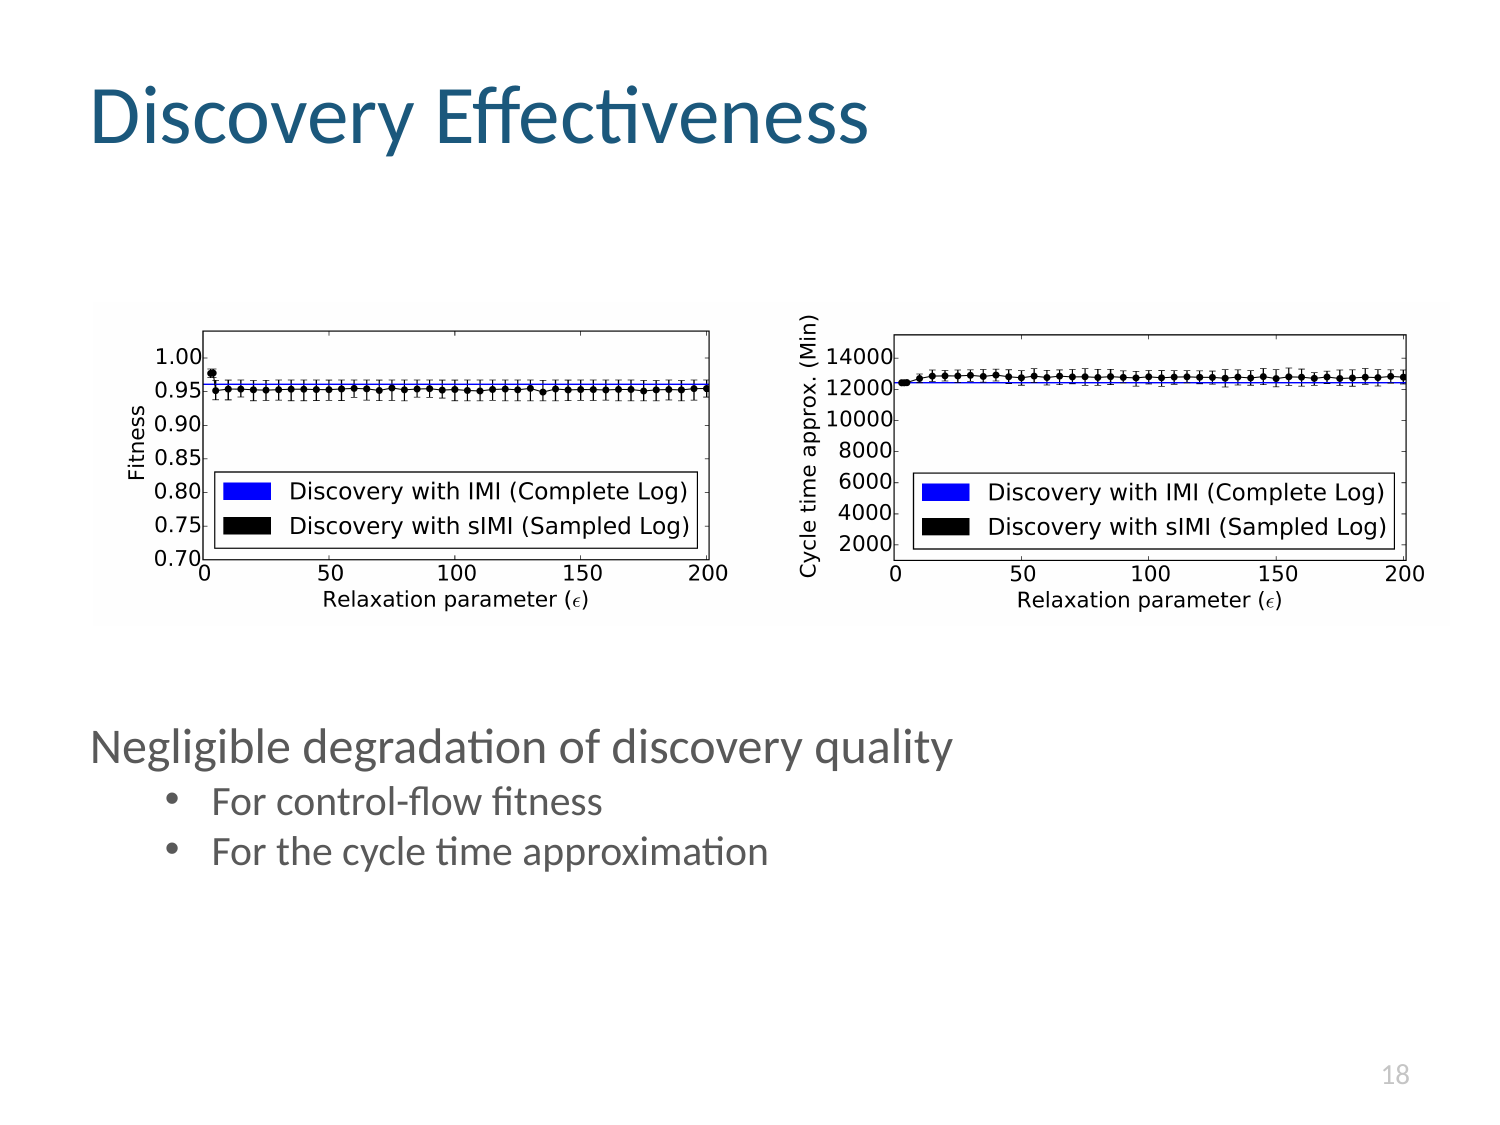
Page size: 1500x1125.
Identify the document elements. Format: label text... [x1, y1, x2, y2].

picture [93, 302, 1450, 626]
text_box <number> [1074, 1042, 1425, 1103]
text_box Discovery Effectiveness [75, 45, 1431, 175]
text_box Negligible degradation of discovery quality For control-flow fitness For the cycle time approximation [74, 706, 1425, 1033]
